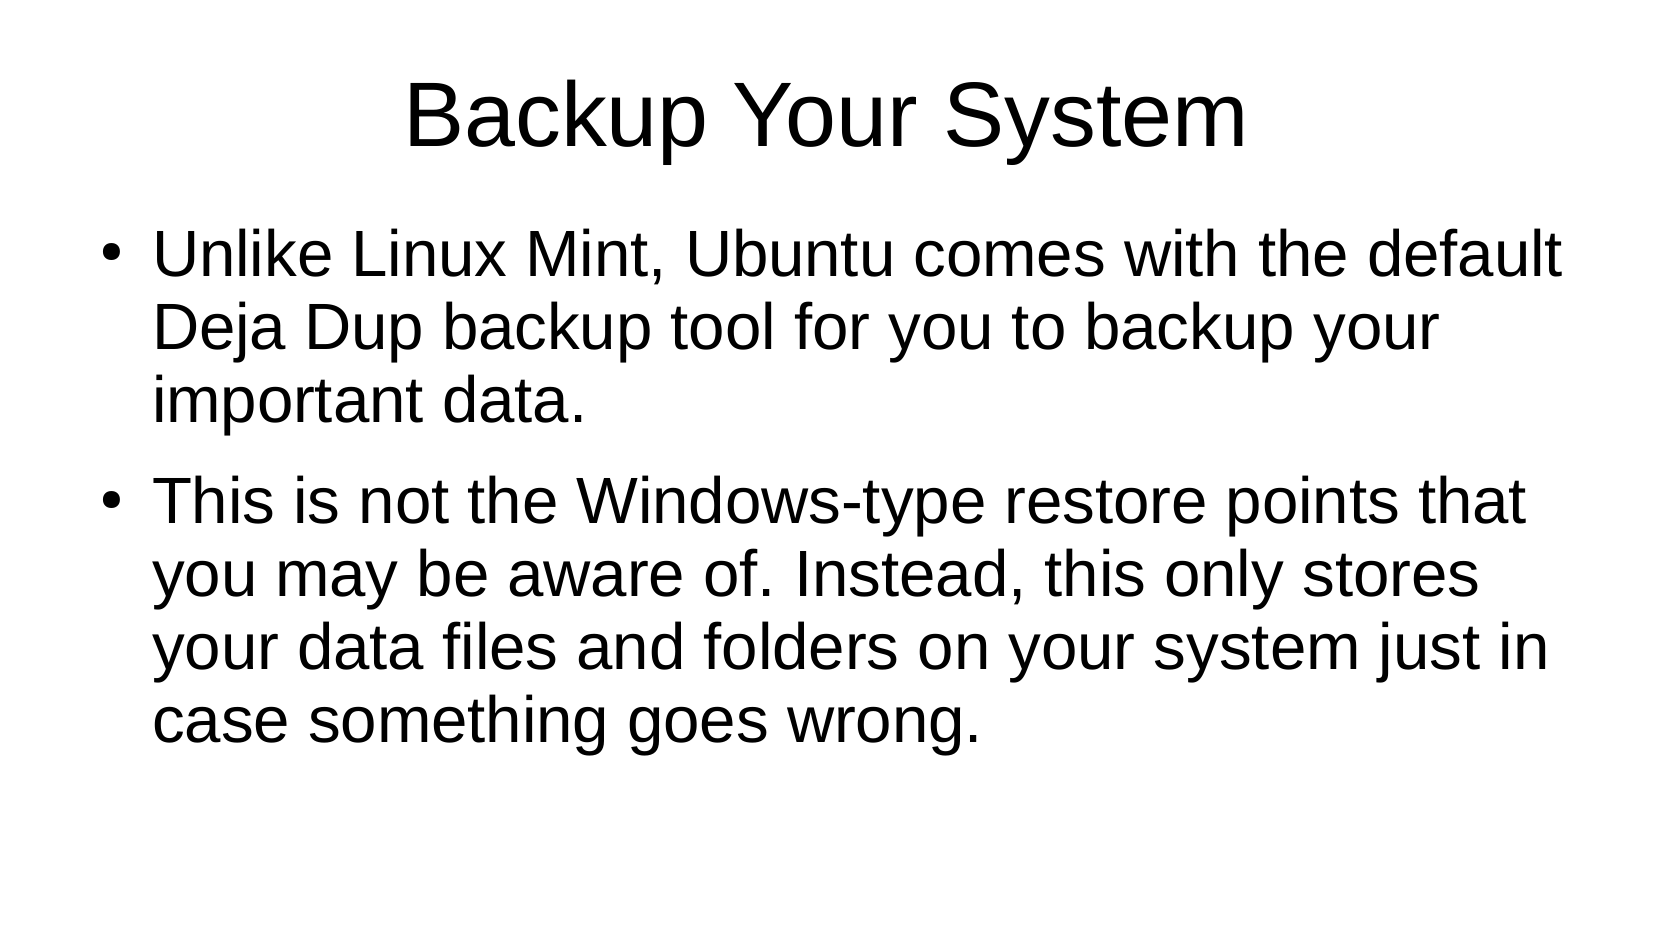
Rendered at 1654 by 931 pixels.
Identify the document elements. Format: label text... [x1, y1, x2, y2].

title Backup Your System [82, 37, 1571, 193]
list Unlike Linux Mint, Ubuntu comes with the default Deja Dup backup tool for you to backup your important data. This is not the Windows-type restore points that you may be aware of. Instead, this only stores your data files and folders on your system just in case something goes wrong. [82, 217, 1571, 758]
